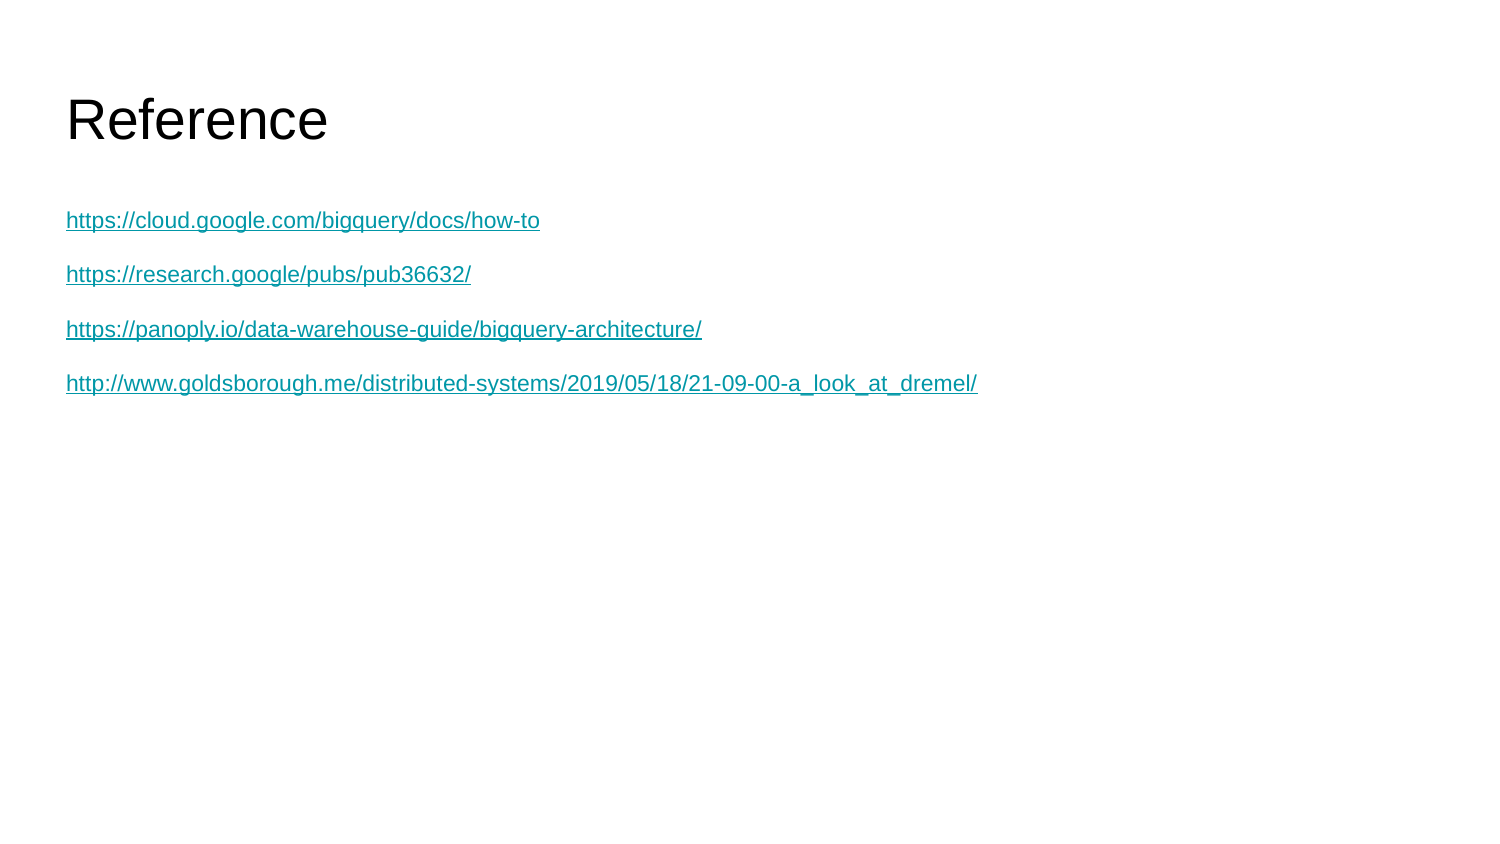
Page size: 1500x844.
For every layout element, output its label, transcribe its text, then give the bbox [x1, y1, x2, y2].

title Reference [51, 72, 1449, 167]
list https://cloud.google.com/bigquery/docs/how-to https://research.google/pubs/pub36632/ https://panoply.io/data-warehouse-guide/bigquery-architecture/ http://www.goldsborough.me/distributed-systems/2019/05/18/21-09-00-a_look_at_dremel/ [51, 189, 1449, 750]
